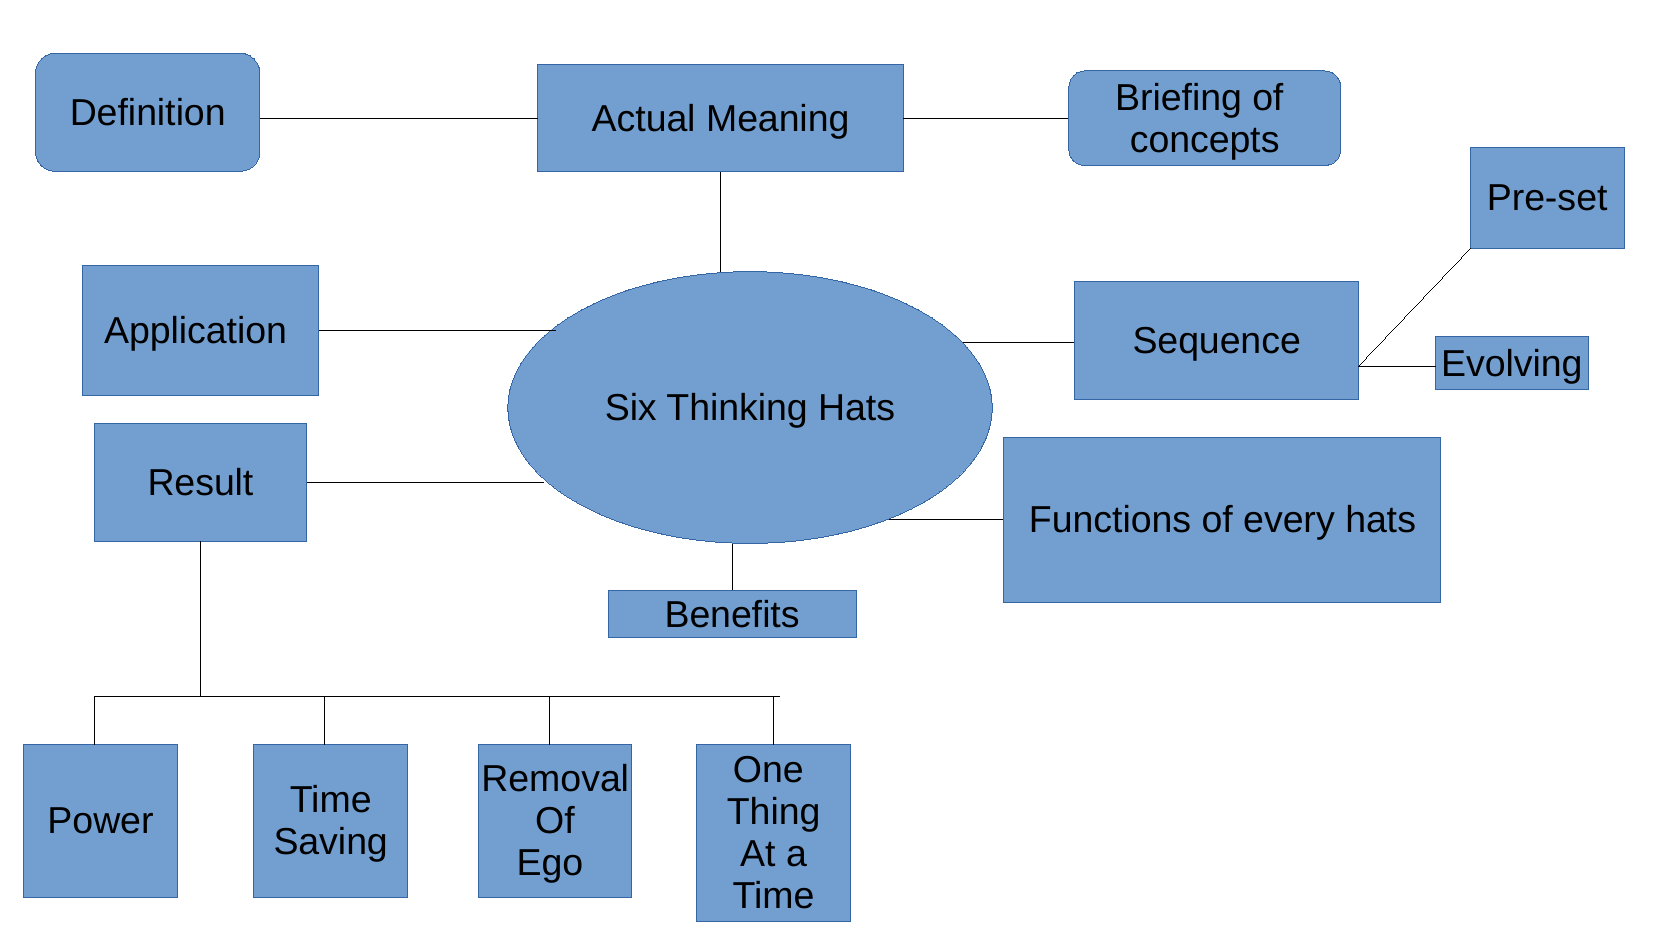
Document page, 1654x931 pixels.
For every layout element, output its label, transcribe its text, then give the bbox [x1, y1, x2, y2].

text_box Removal Of Ego [478, 744, 632, 898]
text_box Time Saving [253, 744, 408, 898]
text_box Benefits [608, 590, 857, 638]
text_box Evolving [1435, 336, 1589, 390]
text_box Pre-set [1470, 147, 1625, 249]
text_box Application [82, 265, 319, 396]
text_box Definition [35, 53, 260, 172]
text_box Sequence [1074, 281, 1359, 400]
text_box Power [23, 744, 178, 898]
text_box Functions of every hats [1003, 437, 1441, 603]
text_box Result [94, 423, 307, 542]
text_box One Thing At a Time [696, 744, 851, 922]
text_box Six Thinking Hats [507, 271, 993, 544]
text_box Actual Meaning [537, 64, 904, 172]
text_box Briefing of concepts [1068, 70, 1341, 166]
